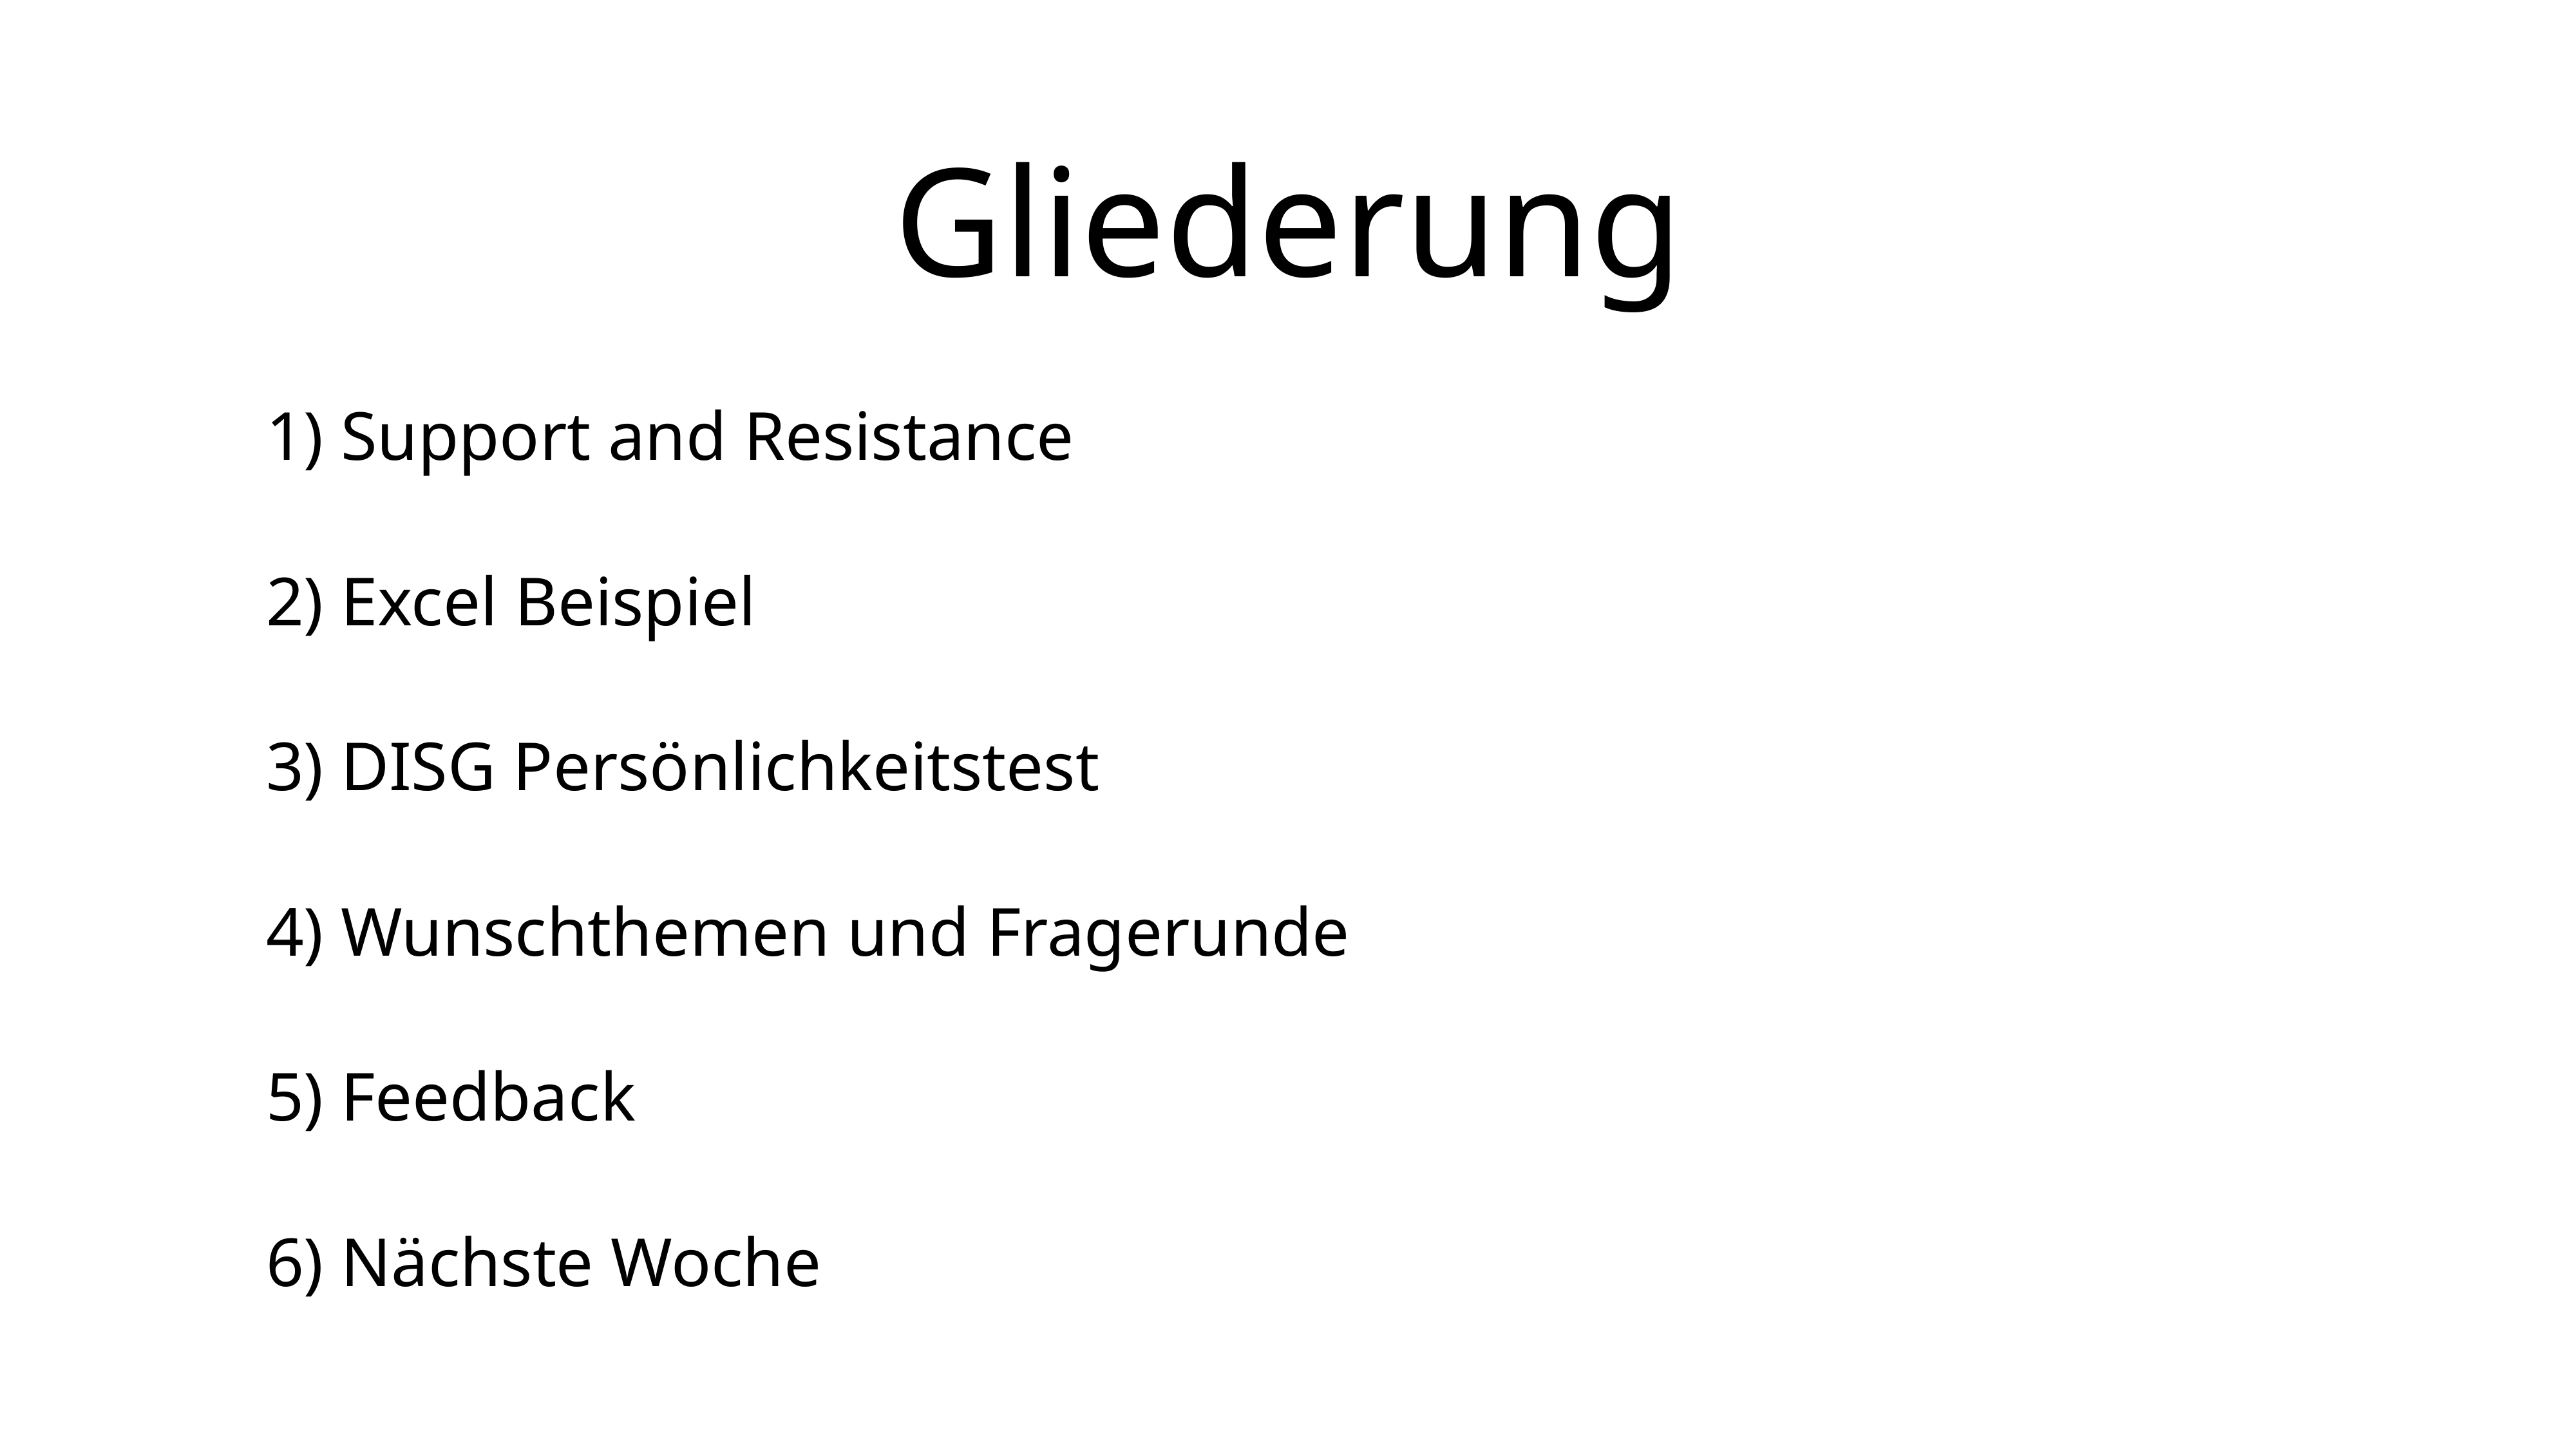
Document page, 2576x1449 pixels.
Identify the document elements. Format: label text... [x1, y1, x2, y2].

text_box 1) Support and Resistance 2) Excel Beispiel 3) DISG Persönlichkeitstest 4) Wunschthemen und Fragerunde 5) Feedback 6) Nächste Woche [189, 384, 2389, 1319]
text_box Gliederung [189, 60, 2389, 376]
